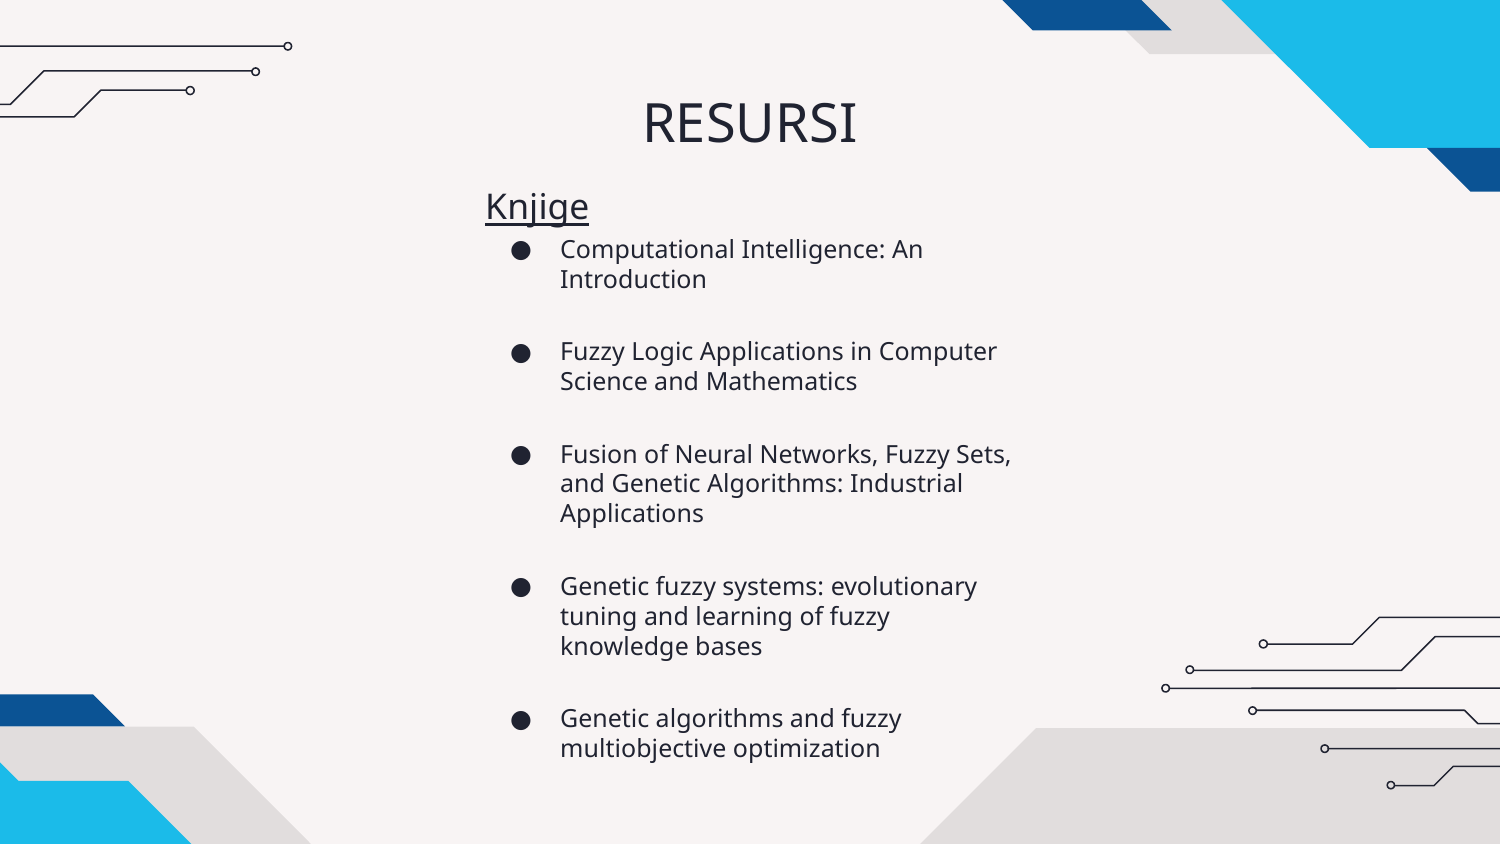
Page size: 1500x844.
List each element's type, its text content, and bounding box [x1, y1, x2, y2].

subtitle Knjige Computational Intelligence: An Introduction Fuzzy Logic Applications in Computer Science and Mathematics Fusion of Neural Networks, Fuzzy Sets, and Genetic Algorithms: Industrial Applications Genetic fuzzy systems: evolutionary tuning and learning of fuzzy knowledge bases Genetic algorithms and fuzzy multiobjective optimization [470, 133, 1030, 604]
title RESURSI [118, 72, 1382, 167]
